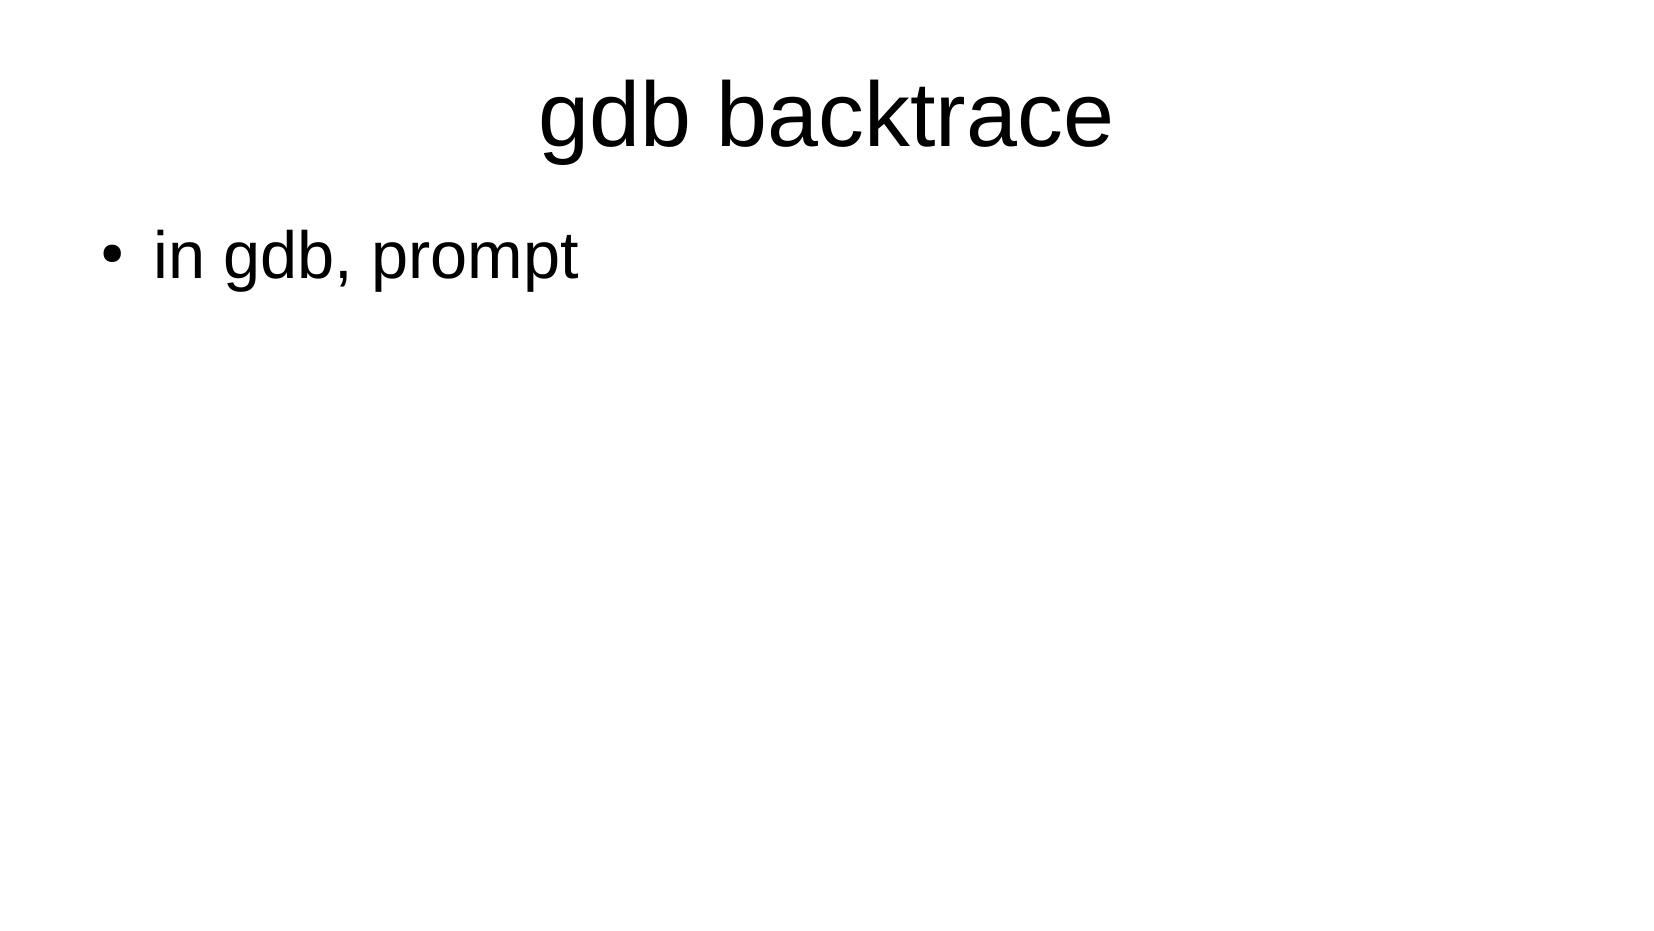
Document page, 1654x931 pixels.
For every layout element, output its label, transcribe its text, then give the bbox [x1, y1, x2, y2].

list in gdb, prompt [82, 217, 1571, 758]
title gdb backtrace [82, 37, 1571, 193]
